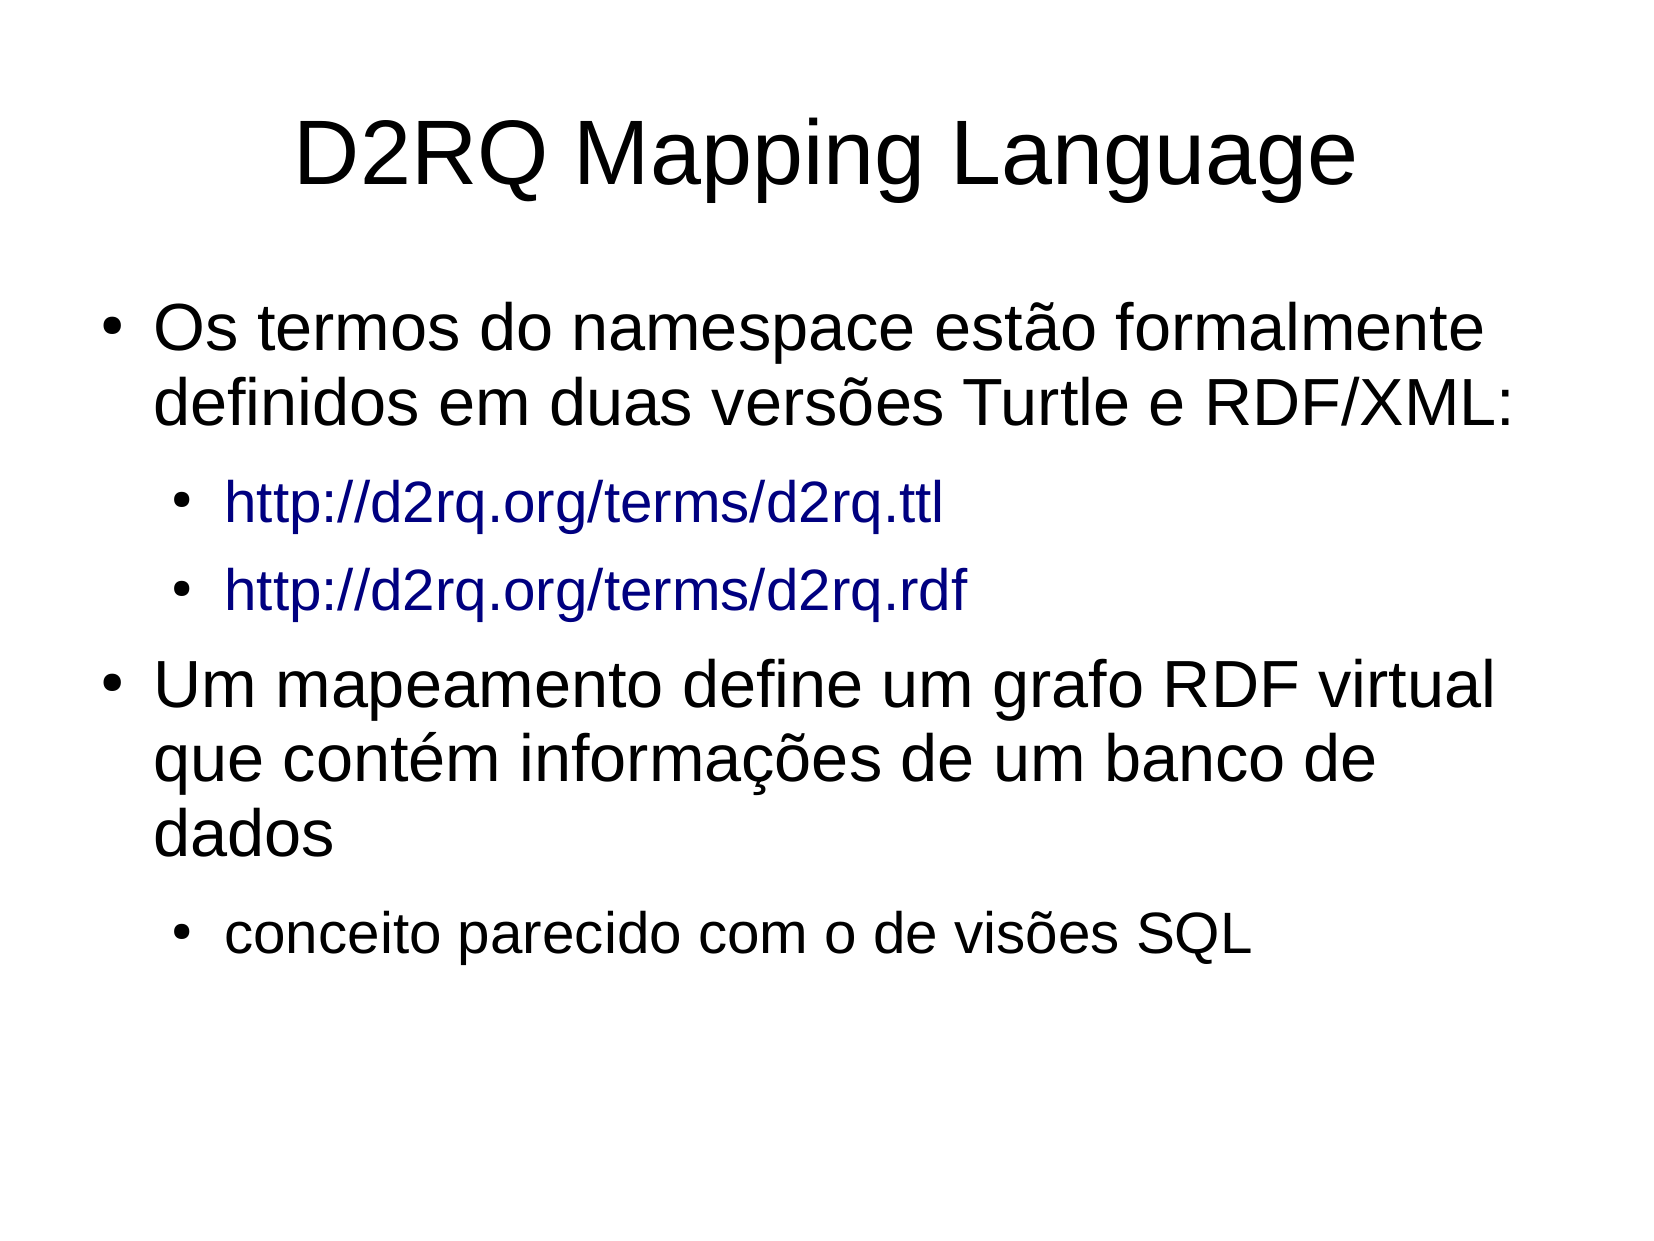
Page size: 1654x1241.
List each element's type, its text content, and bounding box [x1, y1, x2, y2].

title D2RQ Mapping Language [82, 56, 1571, 250]
list Os termos do namespace estão formalmente definidos em duas versões Turtle e RDF/XML: http://d2rq.org/terms/d2rq.ttl http://d2rq.org/terms/d2rq.rdf Um mapeamento define um grafo RDF virtual que contém informações de um banco de dados conceito parecido com o de visões SQL [82, 290, 1571, 1094]
